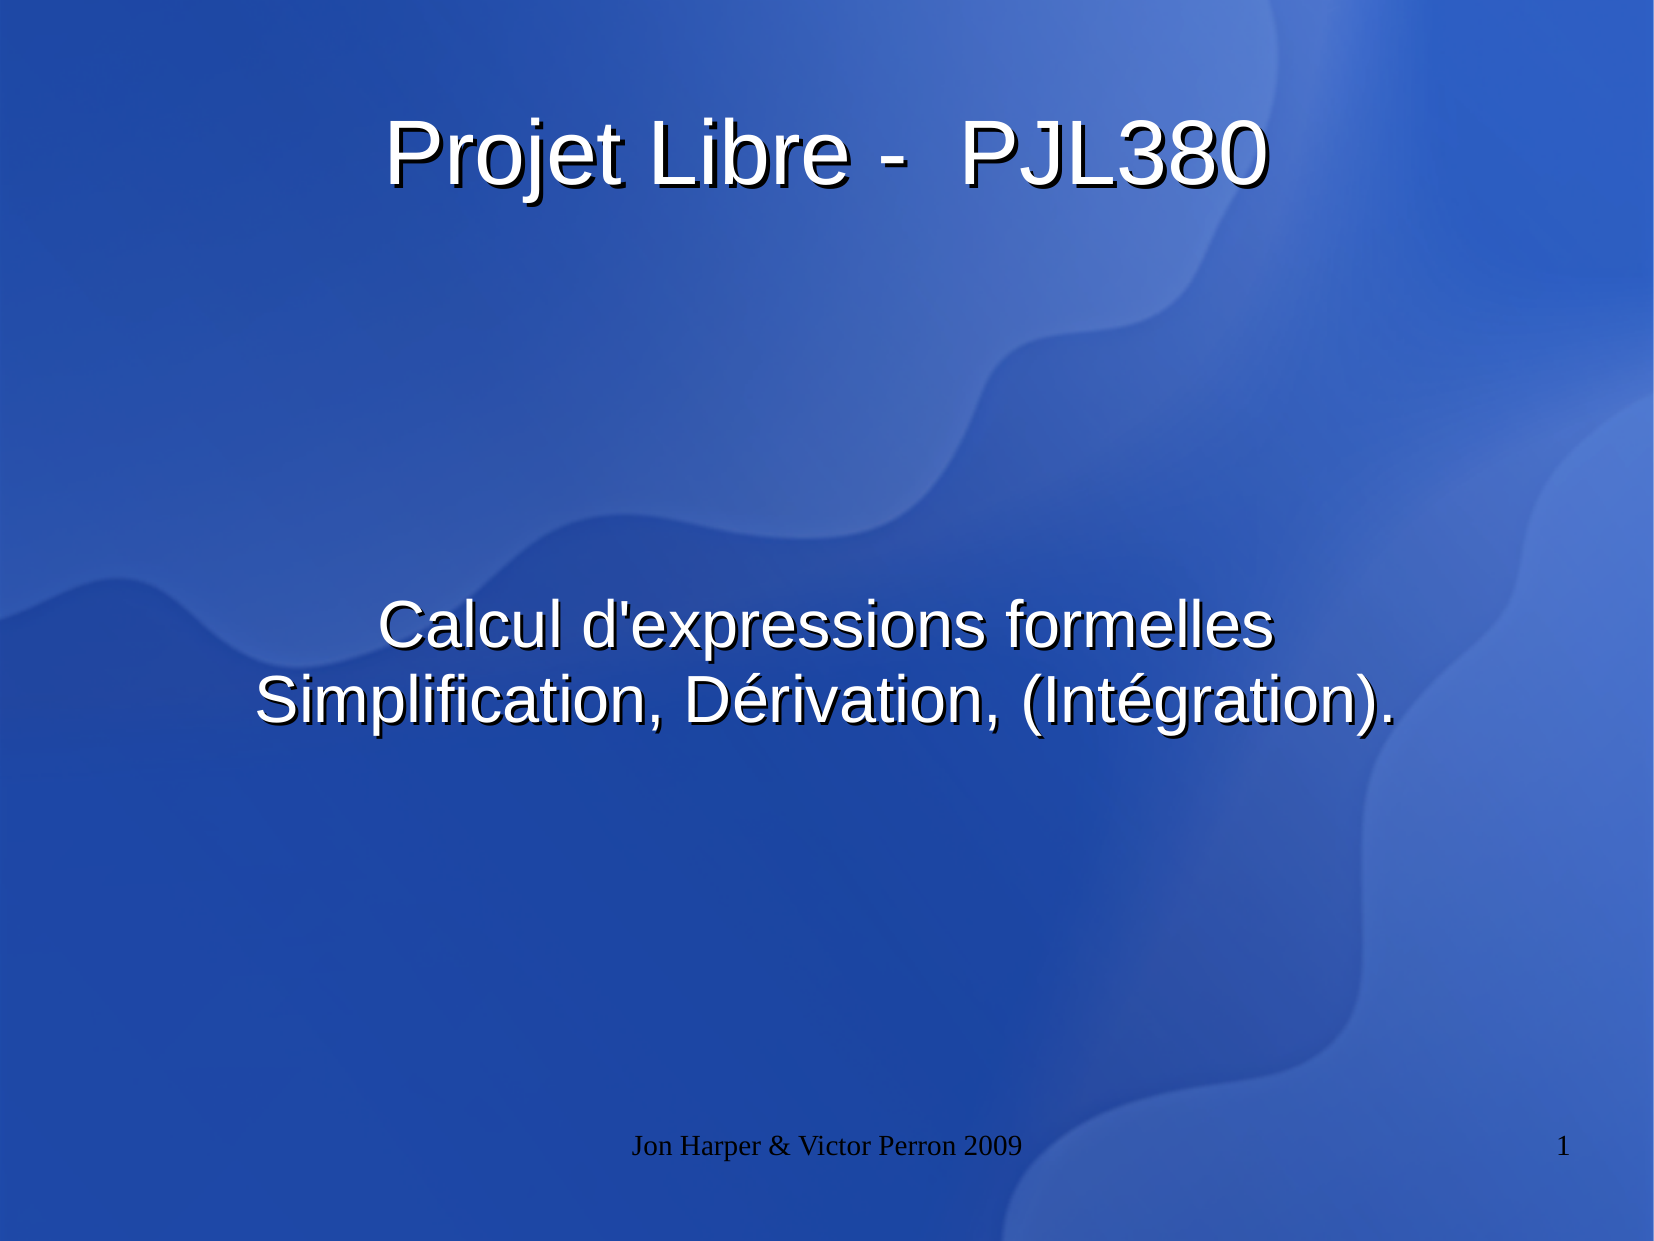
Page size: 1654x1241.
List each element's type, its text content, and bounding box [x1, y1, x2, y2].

subtitle Calcul d'expressions formelles Simplification, Dérivation, (Intégration). [82, 290, 1571, 1109]
picture [0, 0, 1654, 1241]
title Projet Libre - PJL380 [82, 49, 1571, 257]
